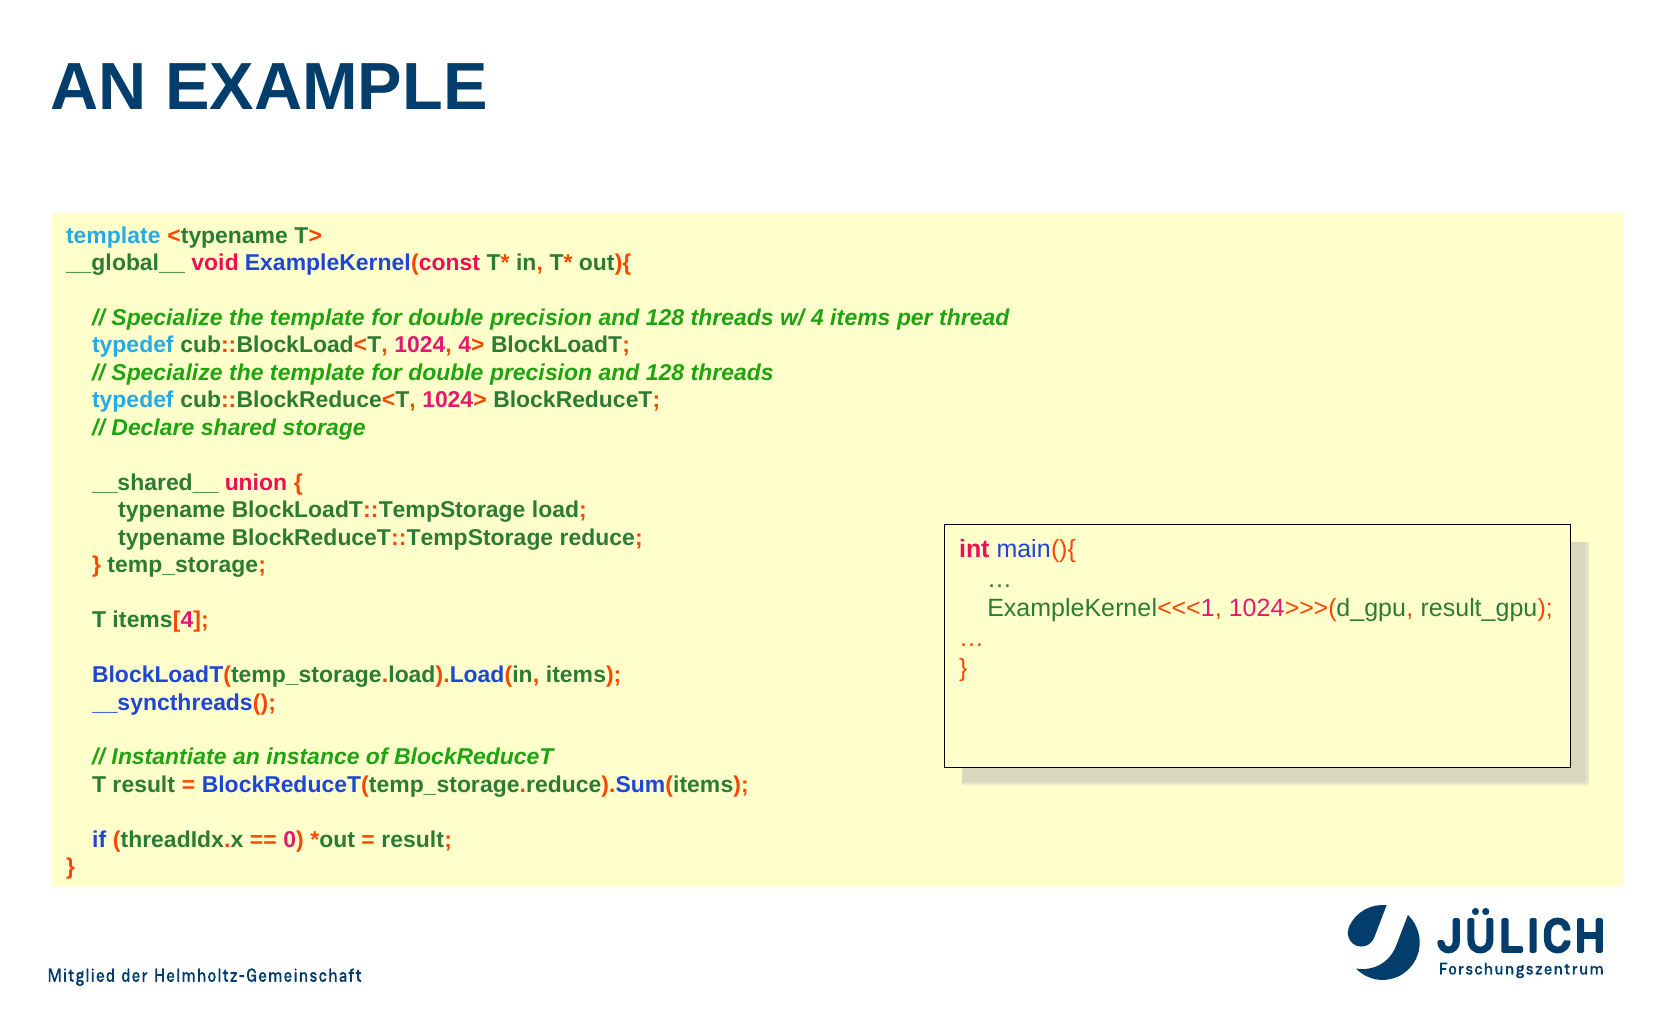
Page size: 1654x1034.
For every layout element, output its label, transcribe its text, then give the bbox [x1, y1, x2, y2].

title An Example [50, 48, 1604, 219]
text_box int main(){ … ExampleKernel<<<1, 1024>>>(d_gpu, result_gpu); … } [944, 524, 1571, 768]
text_box template <typename T> __global__ void ExampleKernel(const T* in, T* out){ // Specialize the template for double precision and 128 threads w/ 4 items per thread typedef cub::BlockLoad<T, 1024, 4> BlockLoadT; // Specialize the template for double precision and 128 threads typedef cub::BlockReduce<T, 1024> BlockReduceT; // Declare shared storage __shared__ union { typename BlockLoadT::TempStorage load; typename BlockReduceT::TempStorage reduce; } temp_storage; T items[4]; BlockLoadT(temp_storage.load).Load(in, items); __syncthreads(); // Instantiate an instance of BlockReduceT T result = BlockReduceT(temp_storage.reduce).Sum(items); if (threadIdx.x == 0) *out = result; } [51, 212, 1624, 887]
